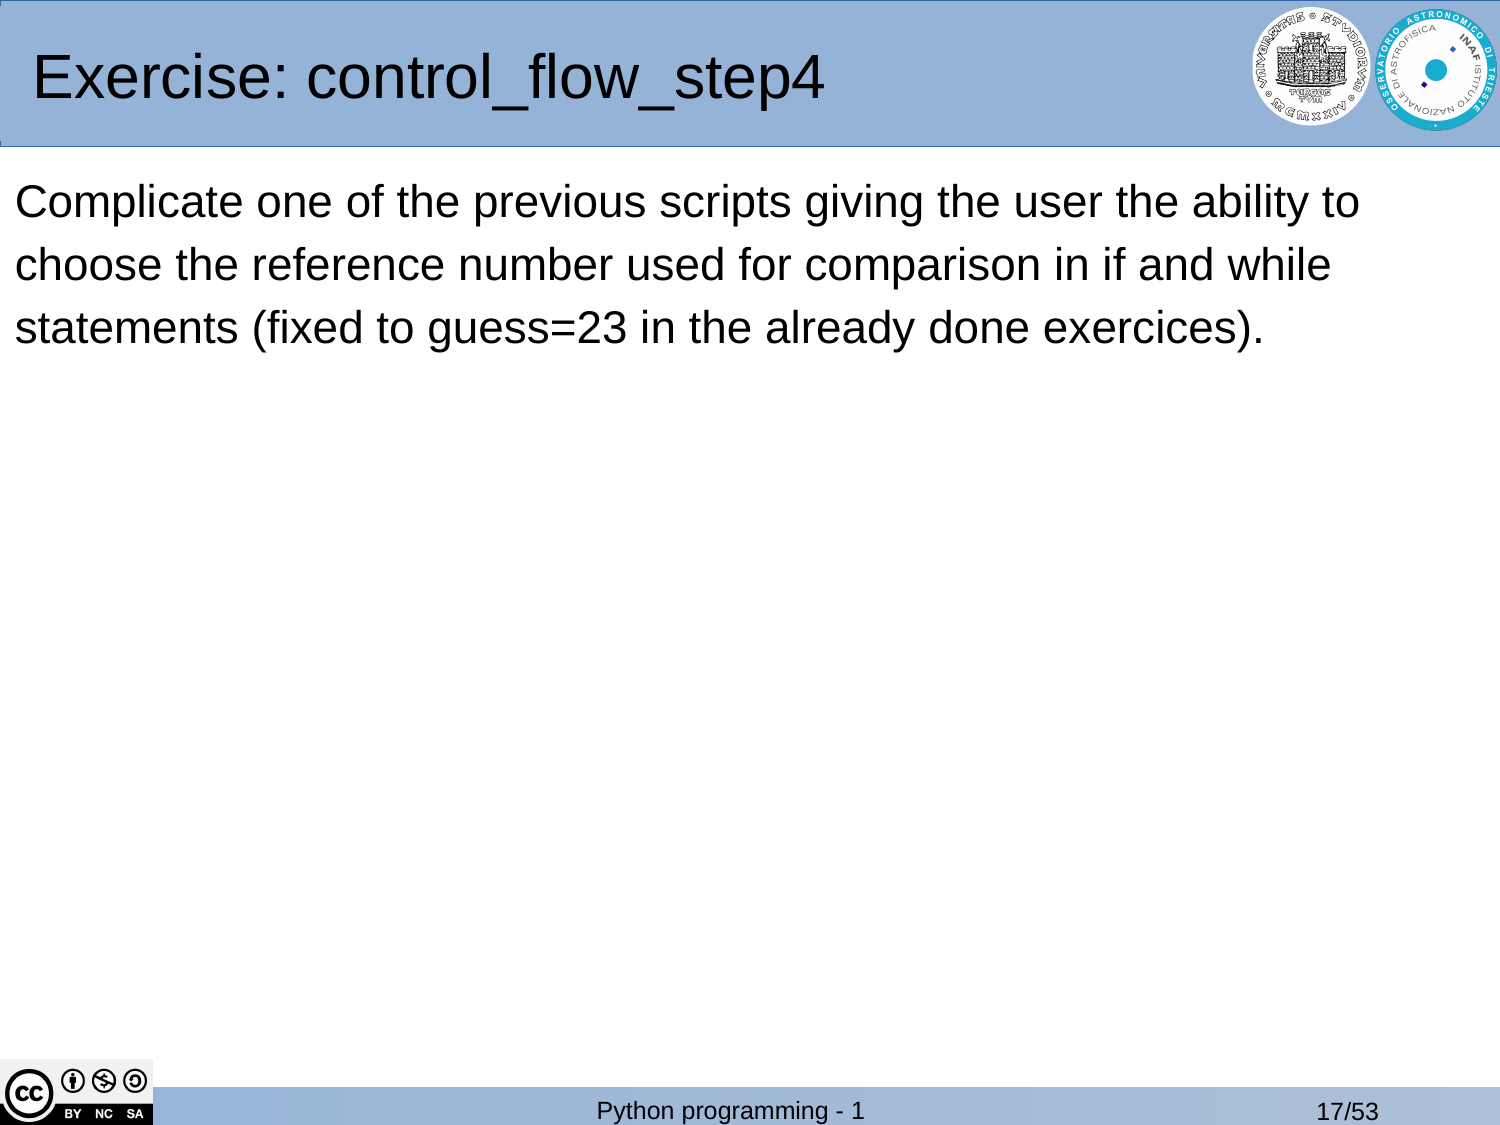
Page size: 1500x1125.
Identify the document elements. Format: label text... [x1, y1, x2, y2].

text_box Exercise: control_flow_step4 [0, 5, 1253, 141]
list Complicate one of the previous scripts giving the user the ability to choose the reference number used for comparison in if and while statements (fixed to guess=23 in the already done exercices). [0, 155, 1500, 1089]
picture [1253, 0, 1500, 155]
picture [0, 1089, 153, 1125]
